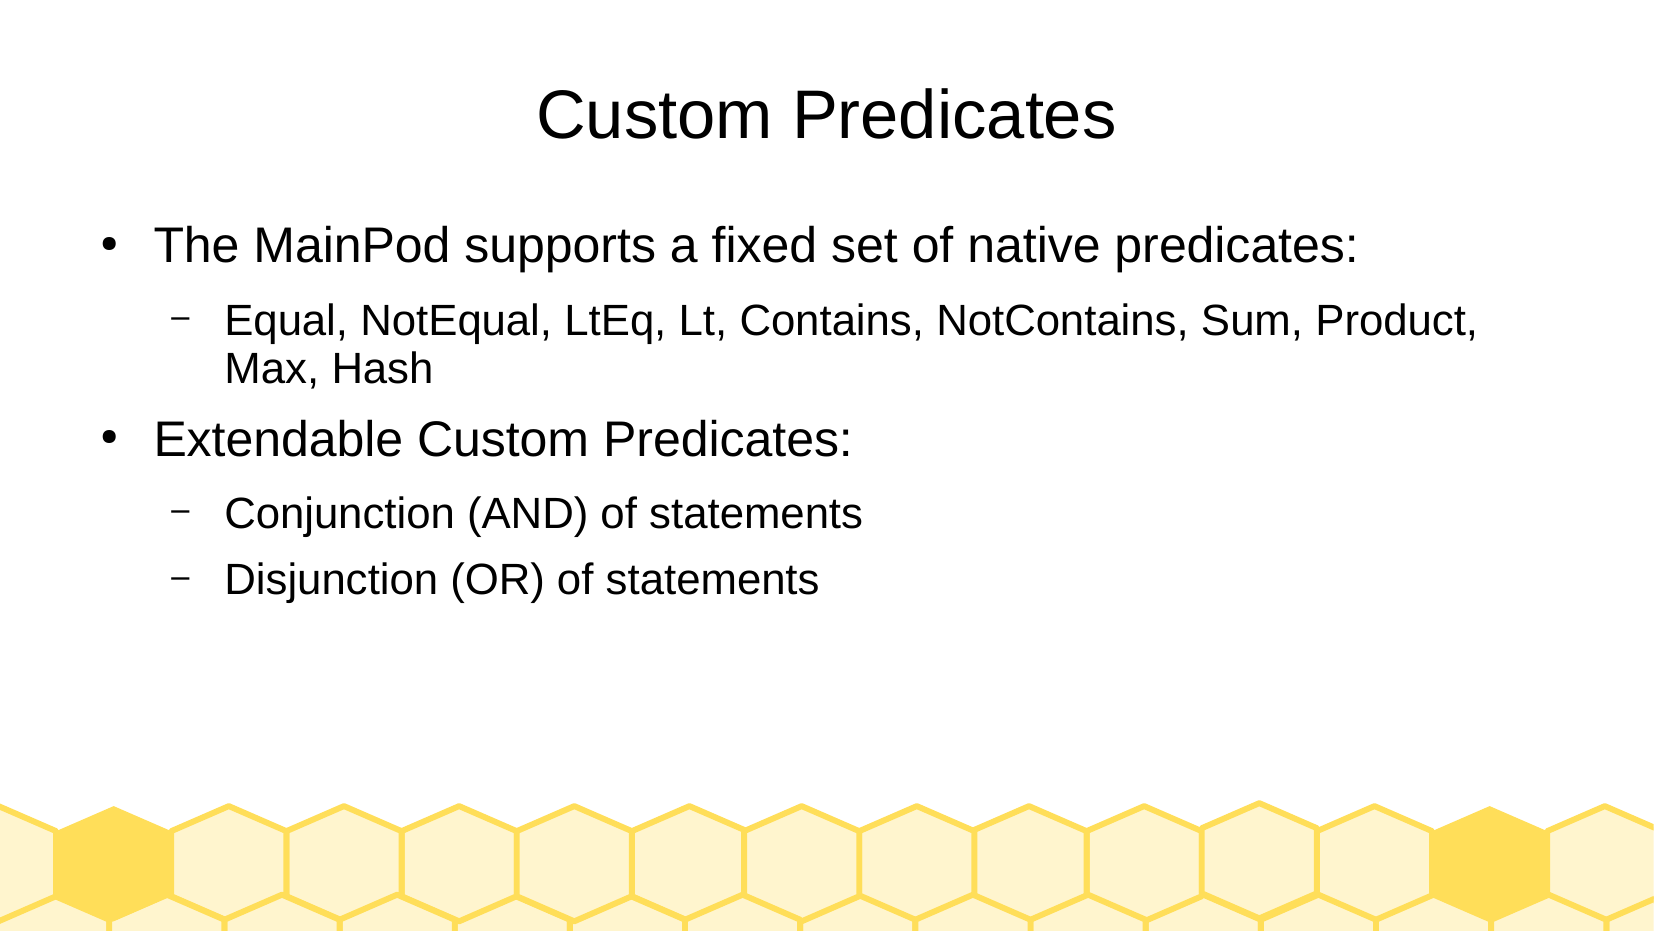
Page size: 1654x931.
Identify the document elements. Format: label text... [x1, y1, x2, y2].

list The MainPod supports a fixed set of native predicates: Equal, NotEqual, LtEq, Lt, Contains, NotContains, Sum, Product, Max, Hash Extendable Custom Predicates: Conjunction (AND) of statements Disjunction (OR) of statements [82, 217, 1571, 758]
title Custom Predicates [82, 37, 1571, 193]
